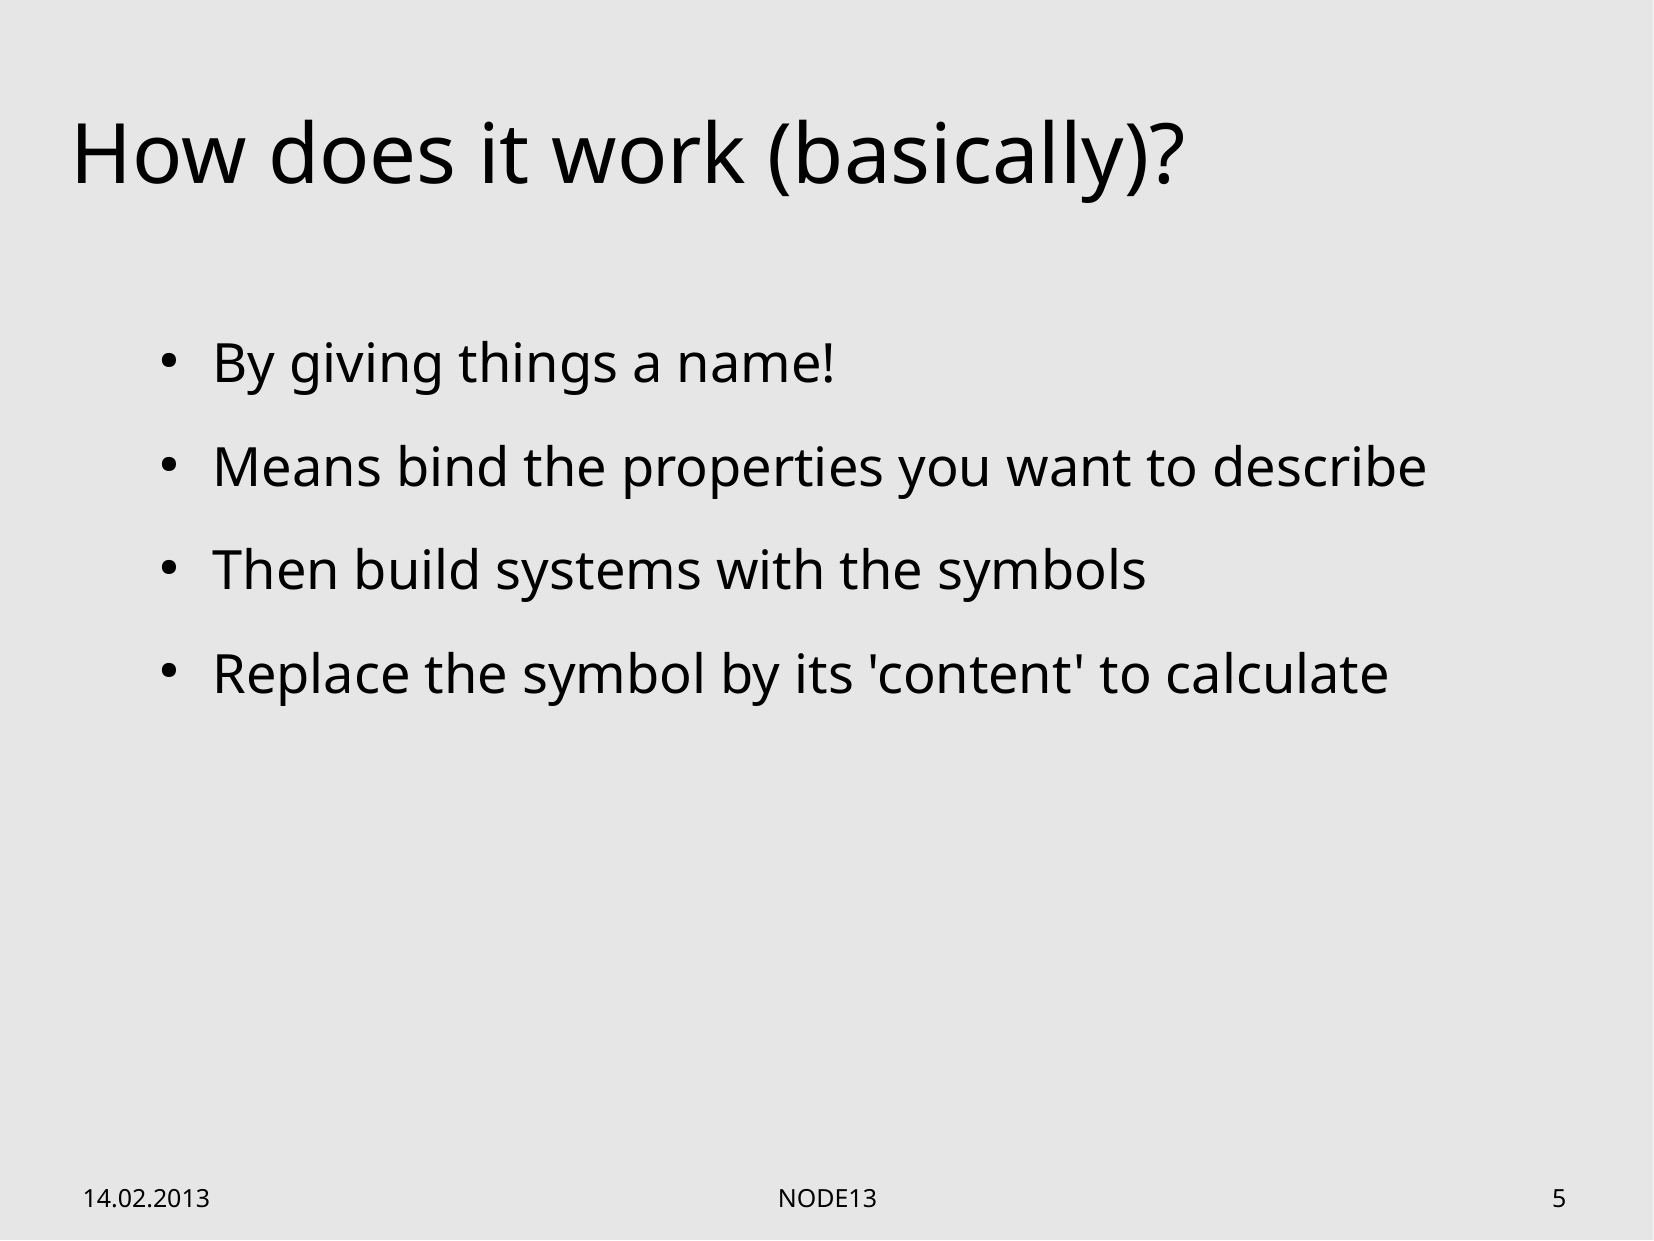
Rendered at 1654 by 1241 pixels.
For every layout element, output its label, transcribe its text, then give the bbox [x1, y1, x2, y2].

list By giving things a name! Means bind the properties you want to describe Then build systems with the symbols Replace the symbol by its 'content' to calculate [141, 324, 1571, 1109]
title How does it work (basically)? [70, 94, 1560, 233]
